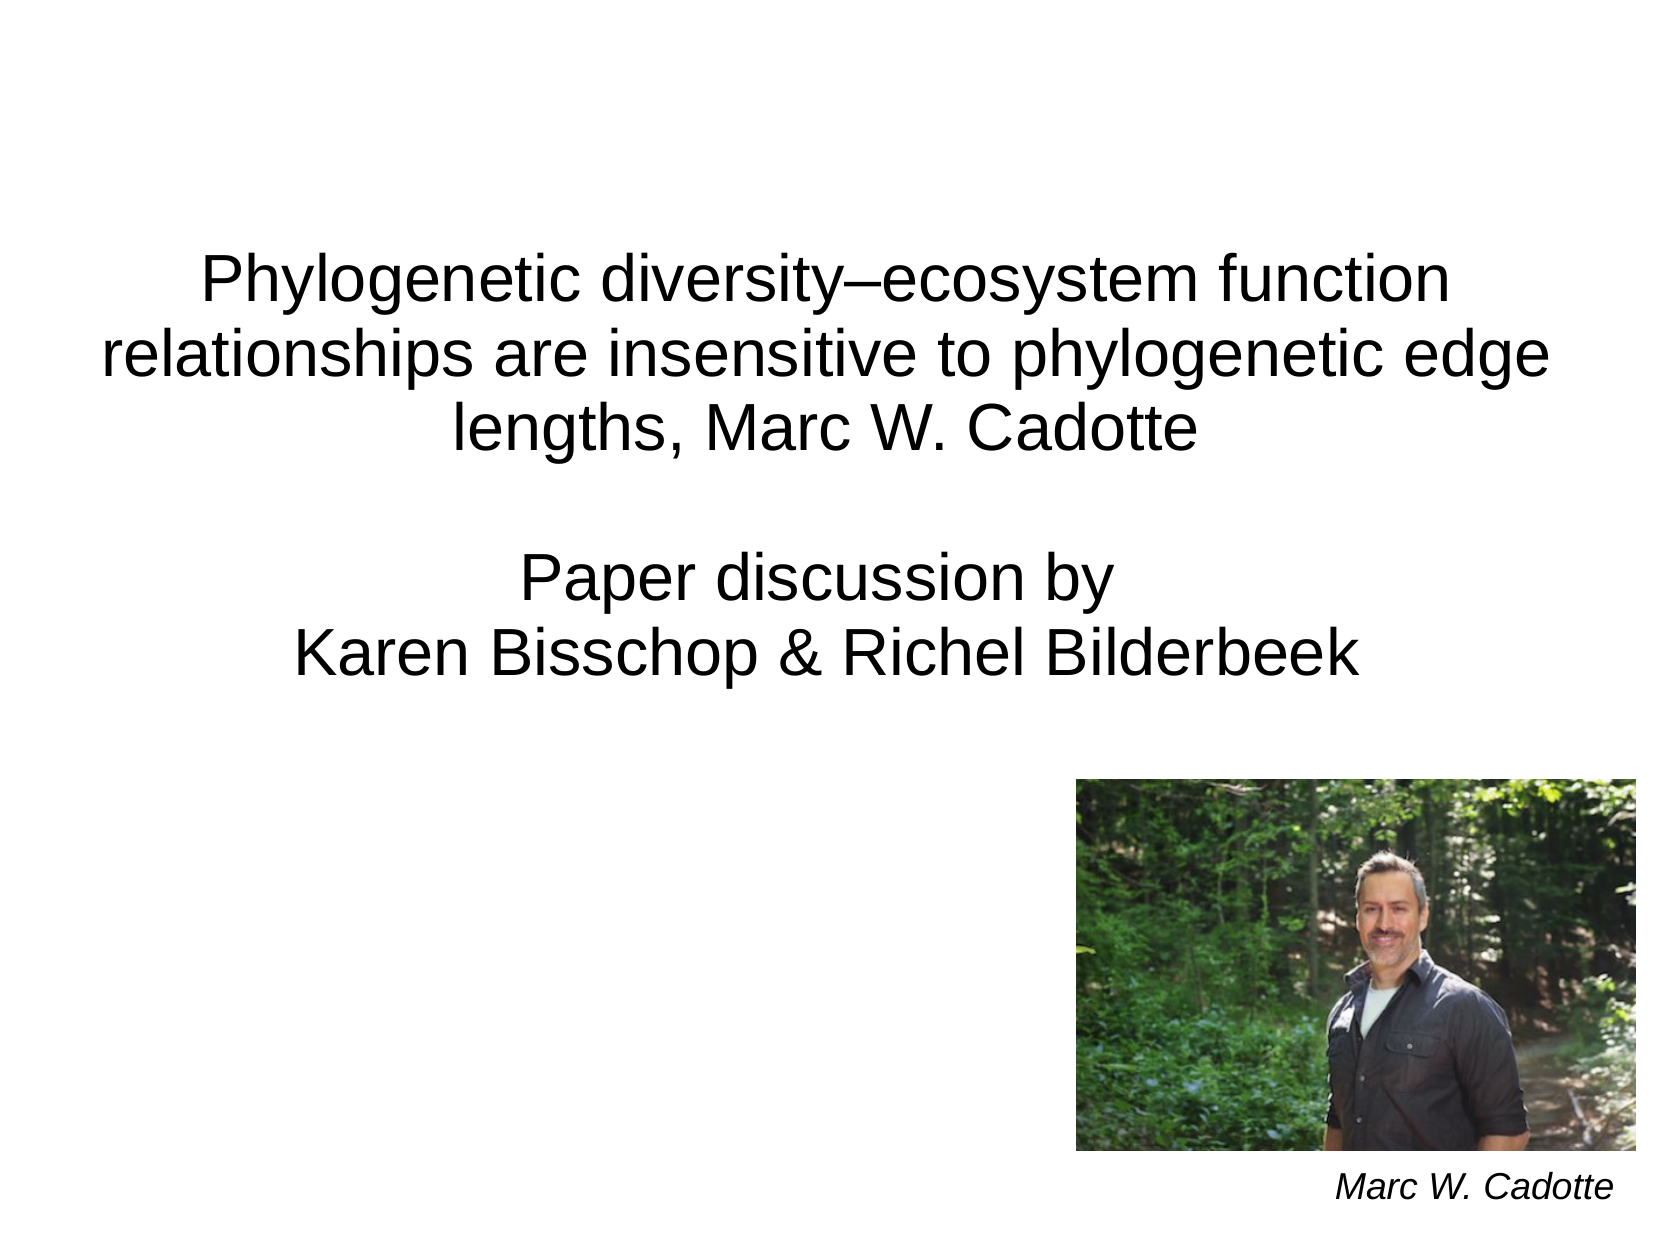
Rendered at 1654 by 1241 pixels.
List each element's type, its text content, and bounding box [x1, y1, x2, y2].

picture [1076, 779, 1636, 1151]
subtitle Phylogenetic diversity–ecosystem function relationships are insensitive to phylogenetic edge lengths, Marc W. Cadotte Paper discussion by Karen Bisschop & Richel Bilderbeek [82, 45, 1571, 886]
text_box Marc W. Cadotte [1320, 1158, 1636, 1216]
